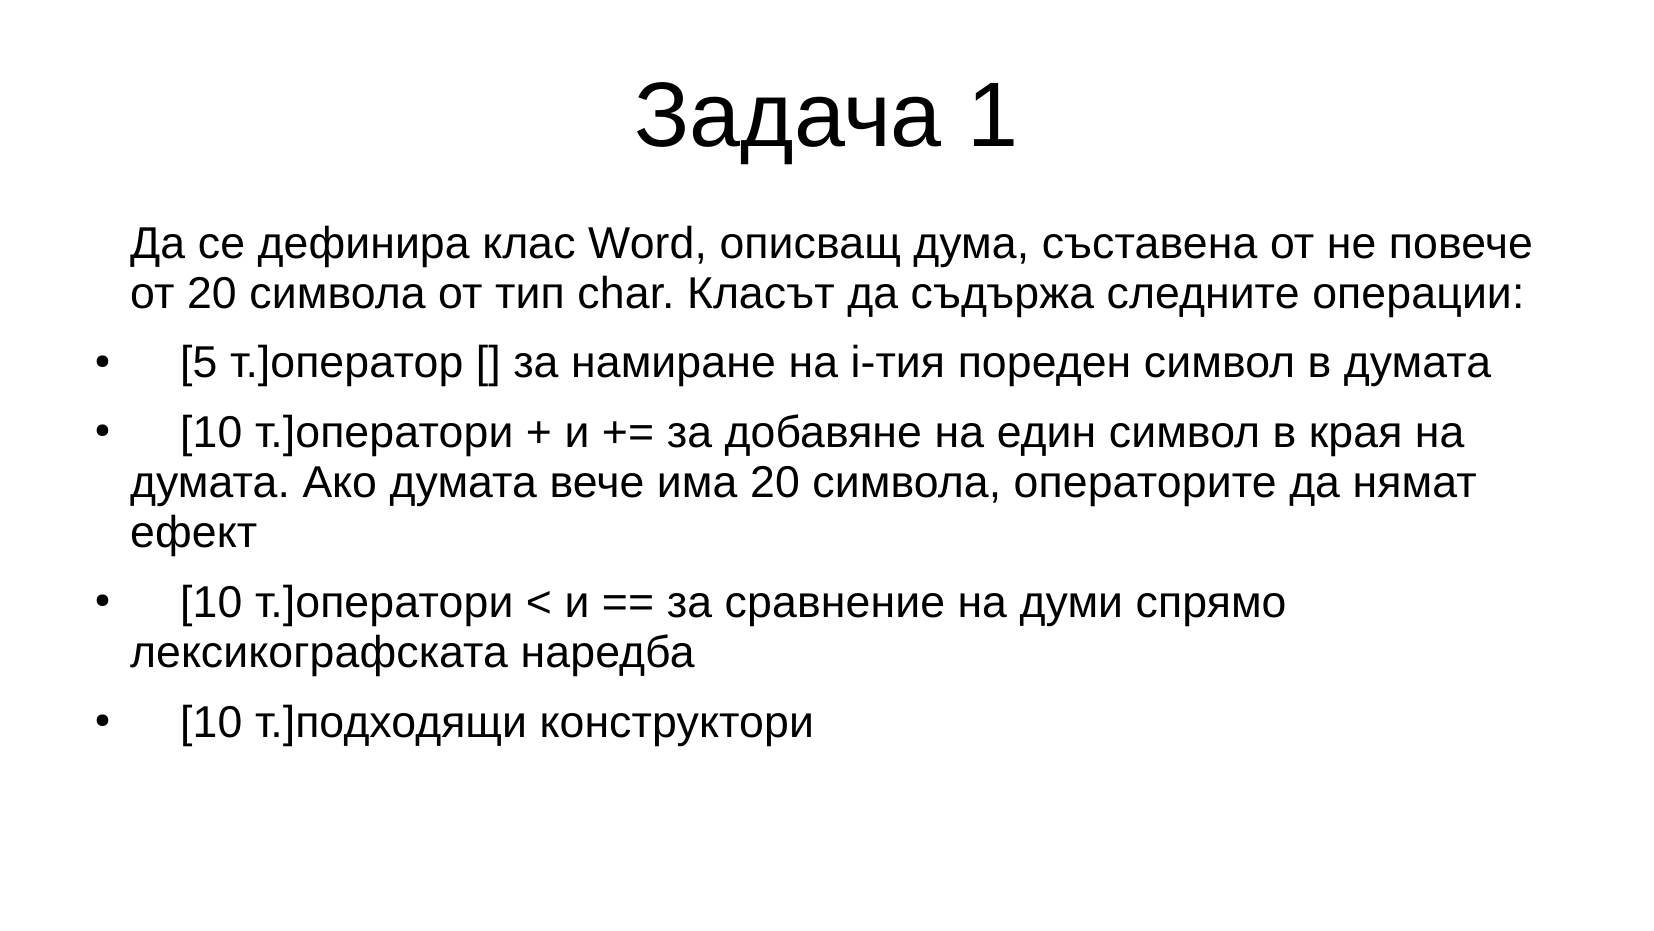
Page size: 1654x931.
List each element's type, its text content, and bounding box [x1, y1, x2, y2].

title Задачa 1 [82, 37, 1571, 193]
list Да се дефинира клас Word, описващ дума, съставена от не повече от 20 символа от тип char. Класът да съдържа следните операции: [5 т.]оператор [] за намиране на i-тия пореден символ в думата [10 т.]оператори + и += за добавяне на един символ в края на думата. Ако думата вече има 20 символа, операторите да нямат ефект [10 т.]оператори < и == за сравнение на думи спрямо лексикографската наредба [10 т.]подходящи конструктори [82, 217, 1571, 758]
